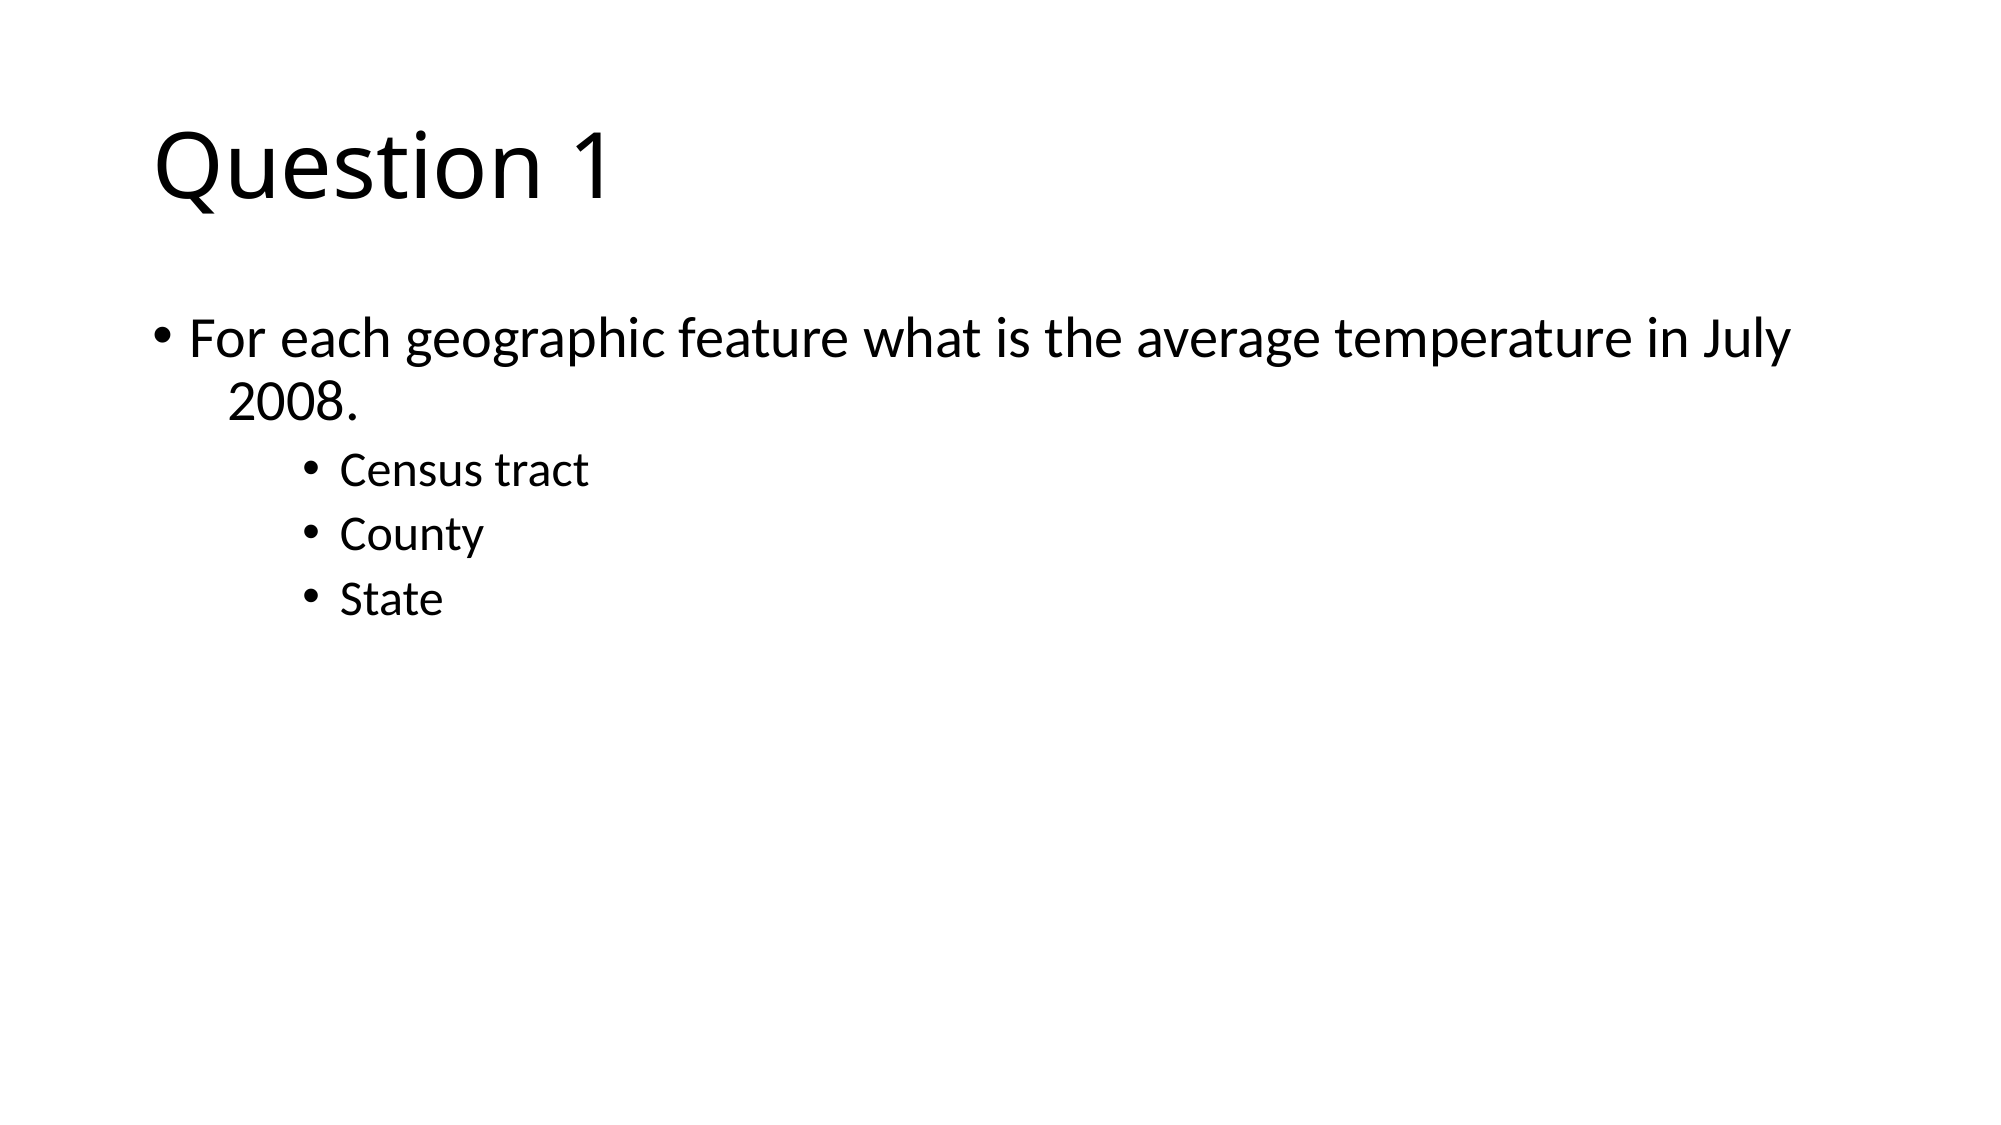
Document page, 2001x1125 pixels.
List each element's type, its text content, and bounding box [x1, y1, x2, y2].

list For each geographic feature what is the average temperature in July 2008. Census tract County State [137, 299, 1863, 1014]
title Question 1 [137, 59, 1863, 278]
